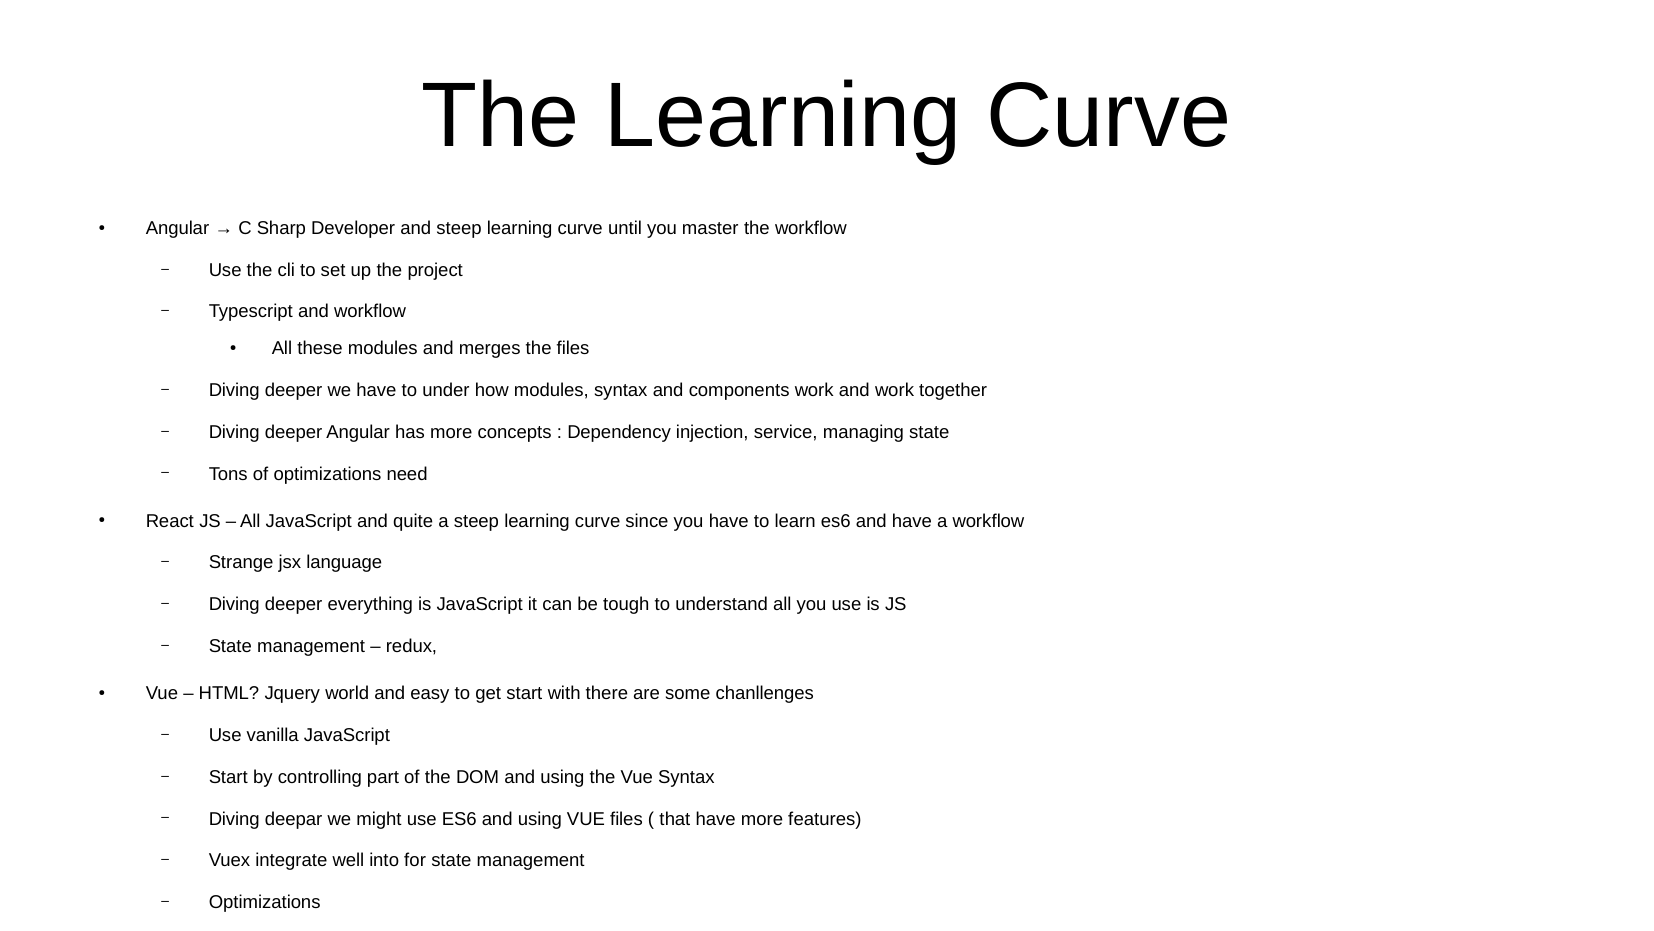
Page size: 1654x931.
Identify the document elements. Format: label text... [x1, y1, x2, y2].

title The Learning Curve [82, 37, 1571, 193]
list Angular → C Sharp Developer and steep learning curve until you master the workflow Use the cli to set up the project Typescript and workflow All these modules and merges the files Diving deeper we have to under how modules, syntax and components work and work together Diving deeper Angular has more concepts : Dependency injection, service, managing state Tons of optimizations need React JS – All JavaScript and quite a steep learning curve since you have to learn es6 and have a workflow Strange jsx language Diving deeper everything is JavaScript it can be tough to understand all you use is JS State management – redux, Vue – HTML? Jquery world and easy to get start with there are some chanllenges Use vanilla JavaScript Start by controlling part of the DOM and using the Vue Syntax Diving deepar we might use ES6 and using VUE files ( that have more features) Vuex integrate well into for state management Optimizations [82, 217, 1576, 916]
